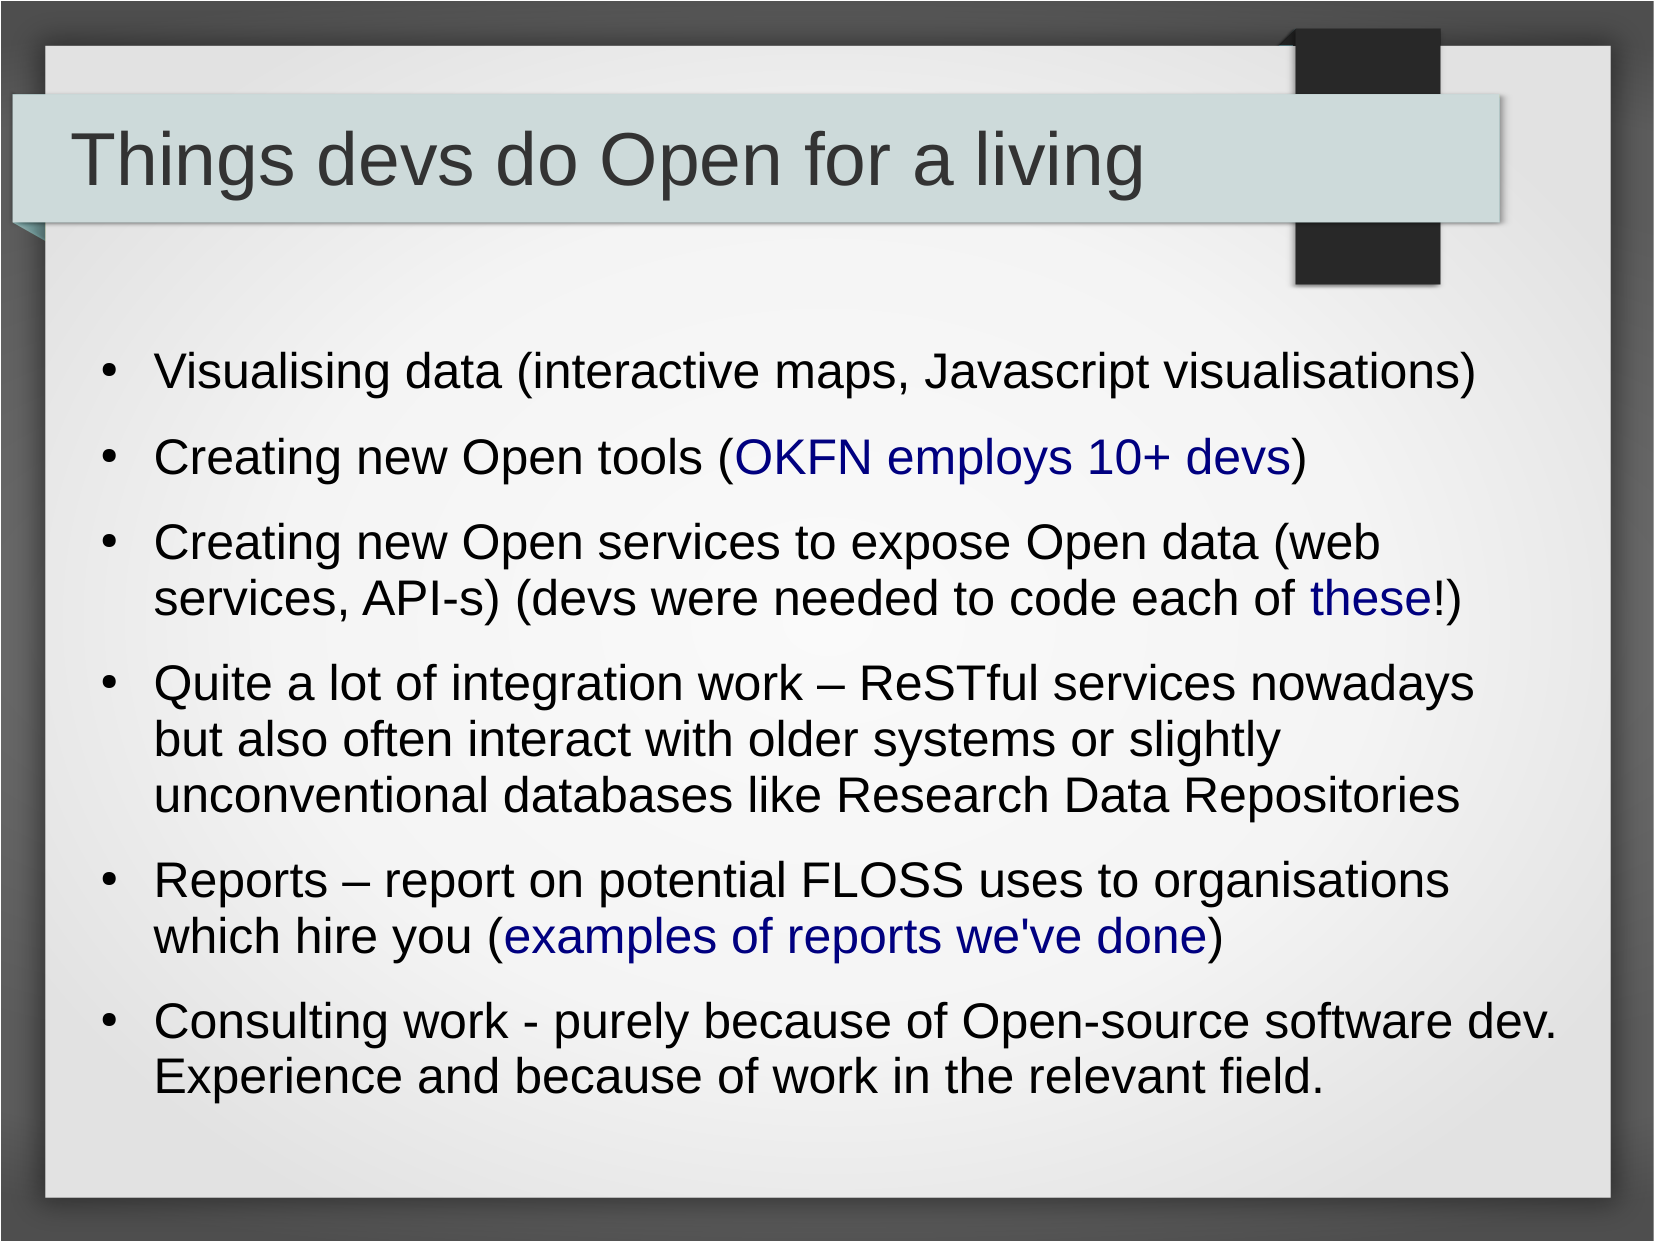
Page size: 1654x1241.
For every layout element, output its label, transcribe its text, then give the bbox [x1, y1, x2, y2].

picture [1, 1, 1654, 1241]
title Things devs do Open for a living [70, 106, 1229, 213]
list Visualising data (interactive maps, Javascript visualisations) Creating new Open tools (OKFN employs 10+ devs) Creating new Open services to expose Open data (web services, API-s) (devs were needed to code each of these!) Quite a lot of integration work – ReSTful services nowadays but also often interact with older systems or slightly unconventional databases like Research Data Repositories Reports – report on potential FLOSS uses to organisations which hire you (examples of reports we've done) Consulting work - purely because of Open-source software dev. Experience and because of work in the relevant field. [82, 343, 1560, 1146]
